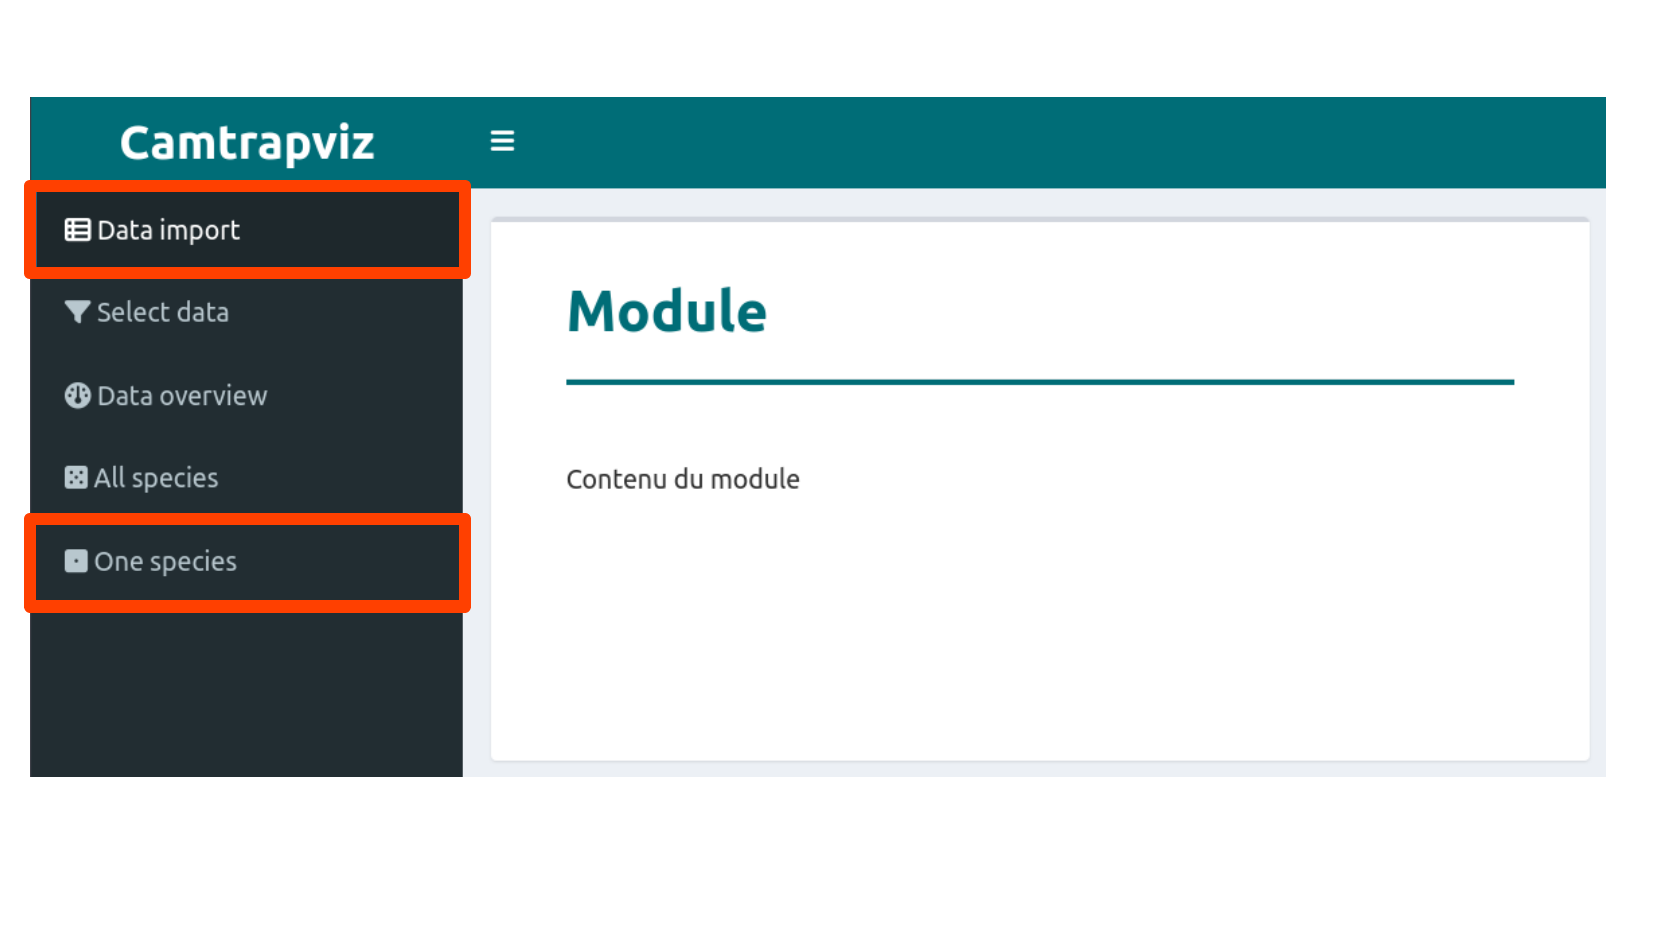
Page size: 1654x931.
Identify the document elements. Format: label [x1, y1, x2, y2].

picture [30, 97, 1606, 777]
picture [36, 192, 459, 267]
picture [36, 525, 459, 600]
